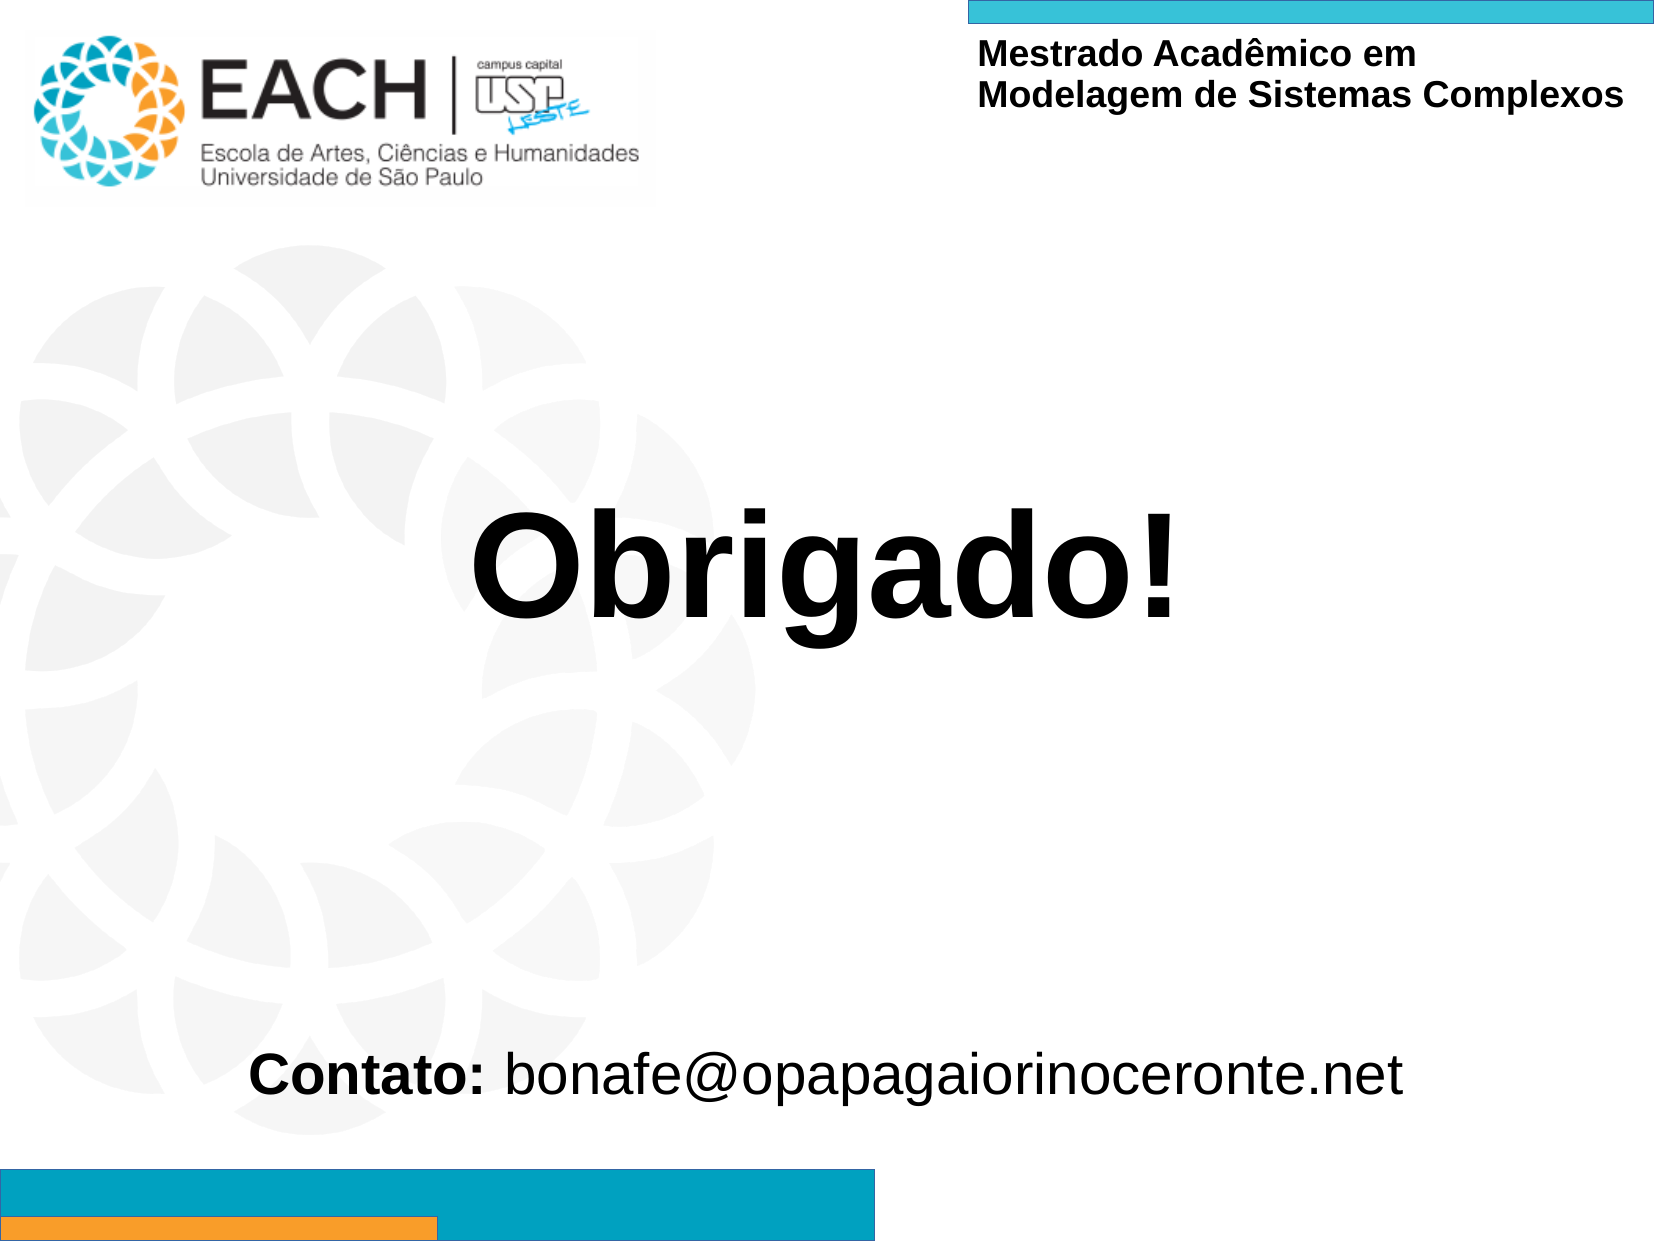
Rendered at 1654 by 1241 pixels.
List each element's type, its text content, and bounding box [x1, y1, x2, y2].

text_box Obrigado! Contato: bonafe@opapagaiorinoceronte.net [59, 306, 1595, 1116]
text_box [0, 1169, 875, 1241]
picture [0, 236, 775, 1146]
picture [25, 30, 656, 207]
text_box [968, 0, 1654, 24]
text_box Mestrado Acadêmico em Modelagem de Sistemas Complexos [962, 24, 1648, 130]
